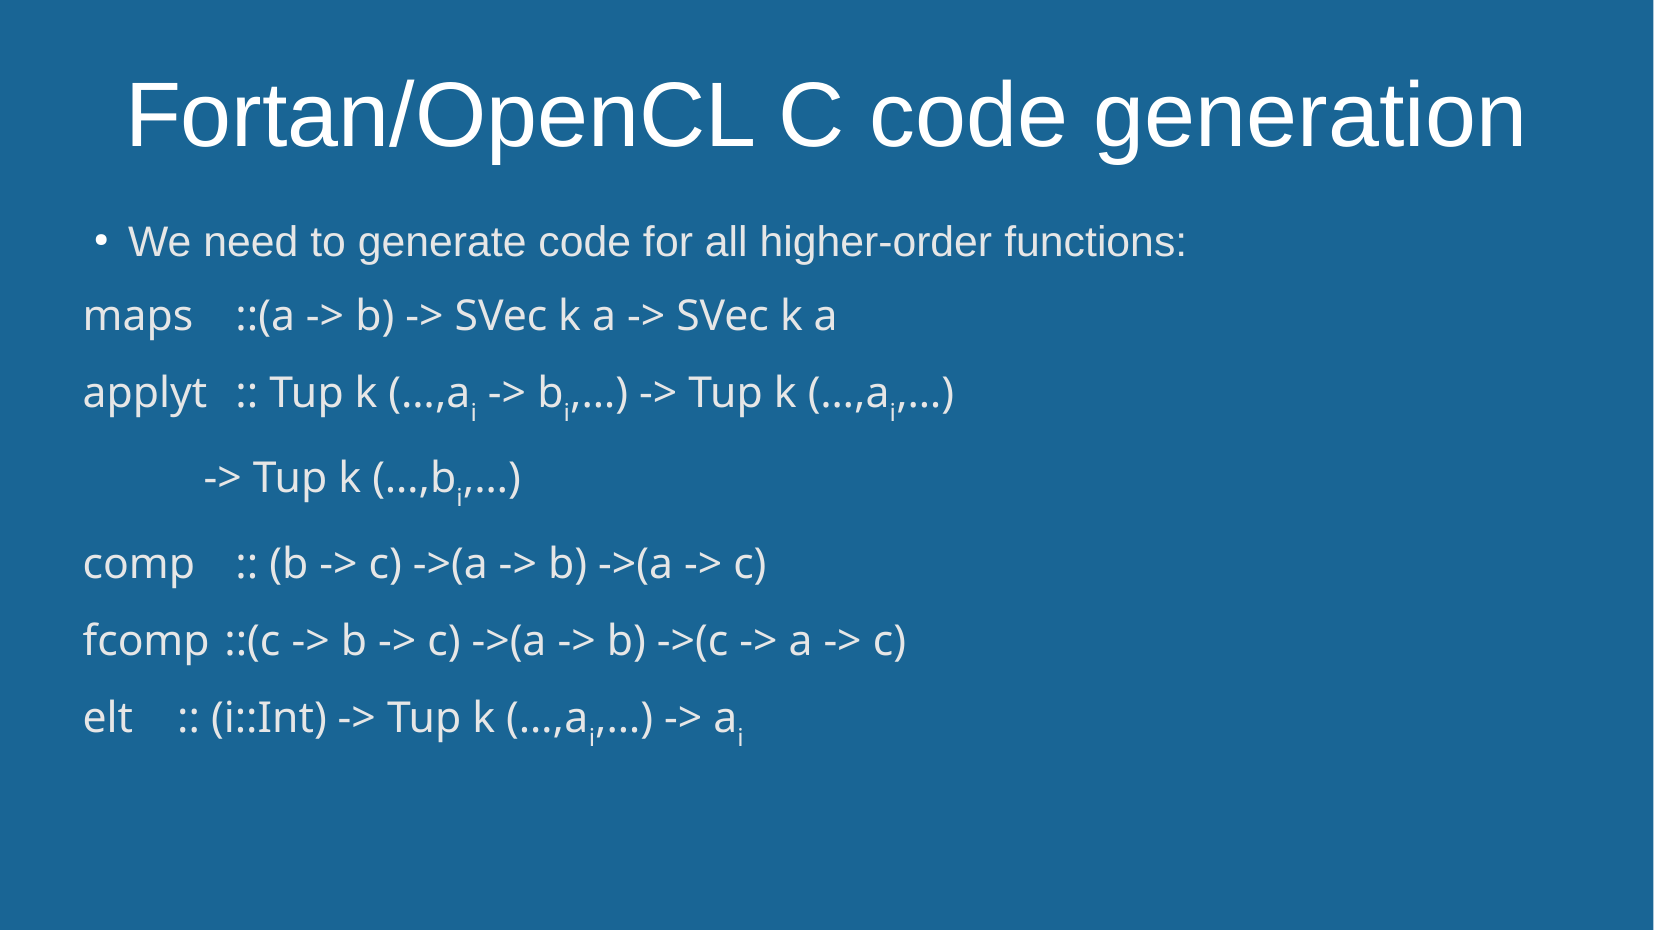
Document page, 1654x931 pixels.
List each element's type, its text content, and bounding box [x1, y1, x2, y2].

list We need to generate code for all higher-order functions: maps ::(a -> b) -> SVec k a -> SVec k a applyt :: Tup k (…,ai -> bi,…) -> Tup k (…,ai,…) -> Tup k (…,bi,…) comp :: (b -> c) ->(a -> b) ->(a -> c) fcomp ::(c -> b -> c) ->(a -> b) ->(c -> a -> c) elt :: (i::Int) -> Tup k (…,ai,…) -> ai [82, 217, 1571, 758]
title Fortan/OpenCL C code generation [82, 37, 1571, 193]
